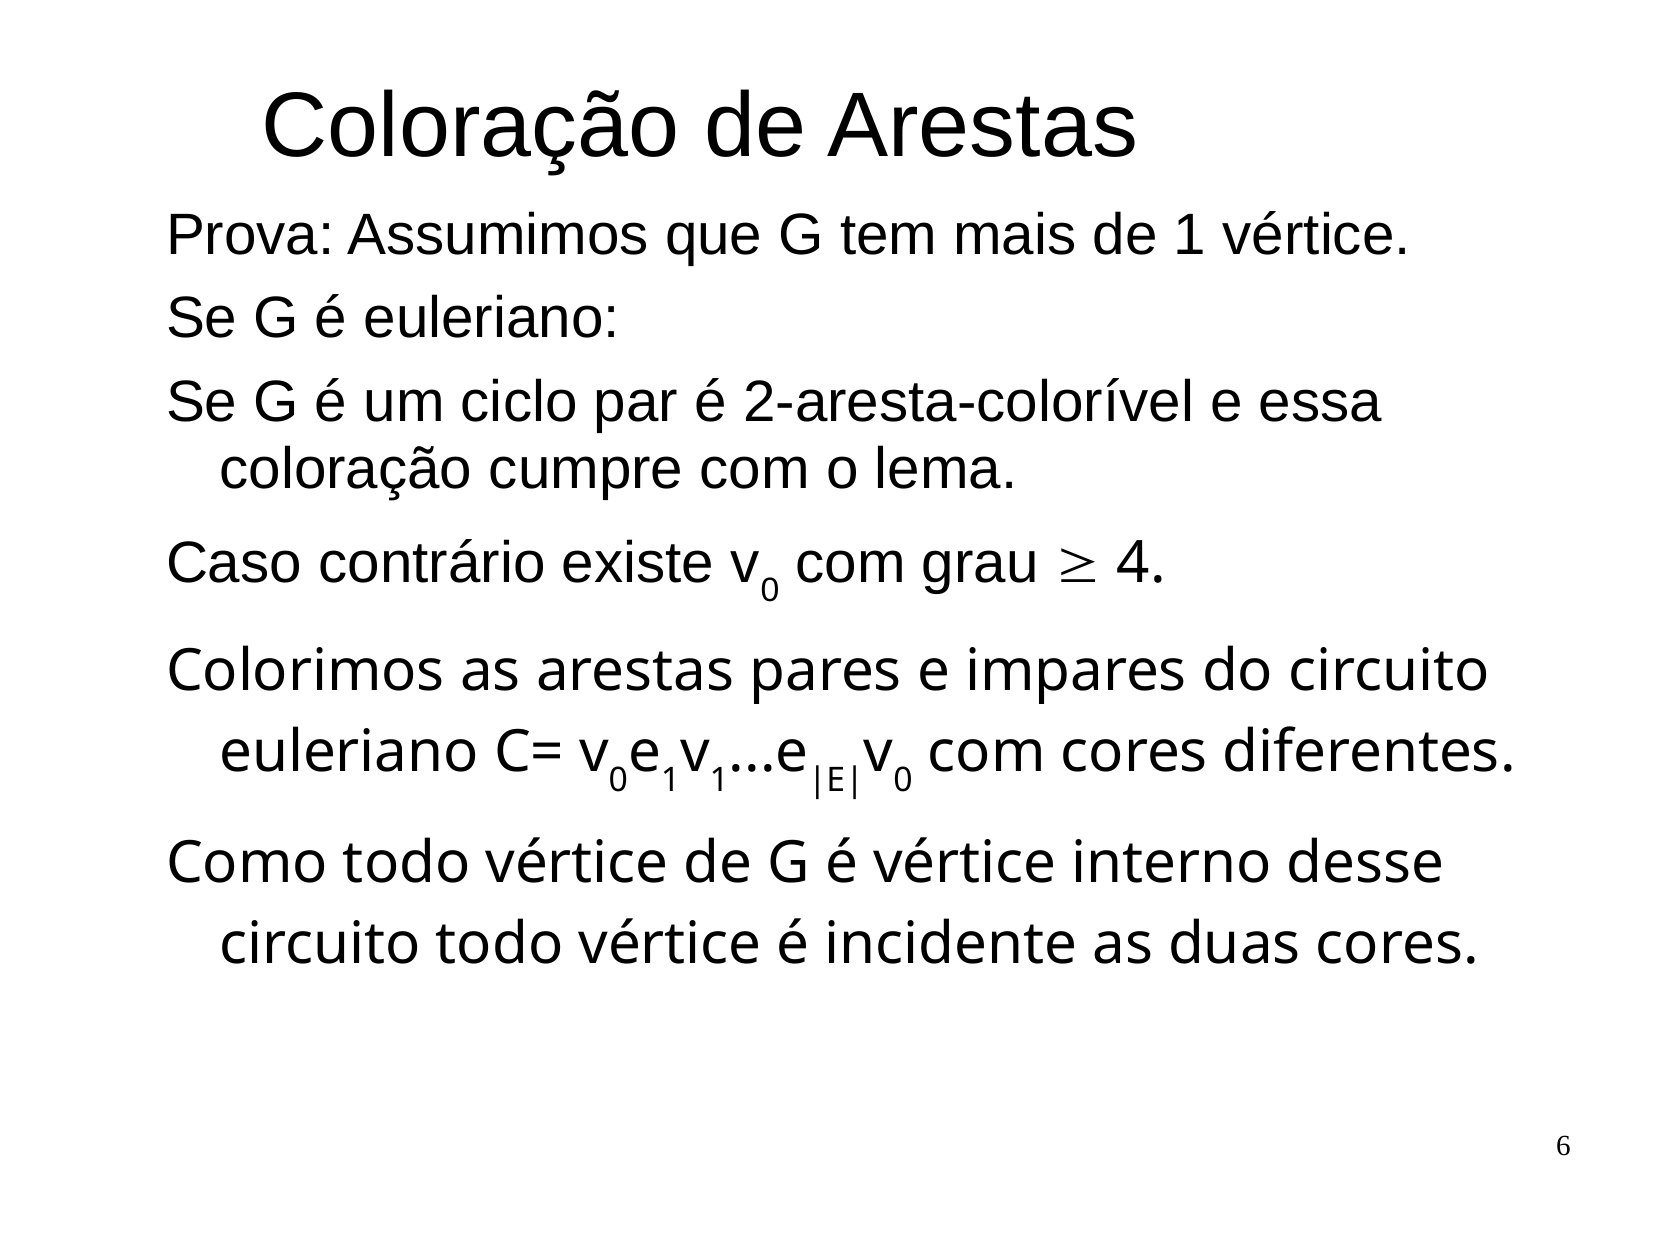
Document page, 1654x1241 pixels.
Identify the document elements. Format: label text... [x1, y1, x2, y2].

title Coloração de Arestas [261, 67, 1433, 181]
list Prova: Assumimos que G tem mais de 1 vértice. Se G é euleriano: Se G é um ciclo par é 2-aresta-colorível e essa coloração cumpre com o lema. Caso contrário existe v0 com grau  4. Colorimos as arestas pares e impares do circuito euleriano C= v0e1v1...e|E|v0 com cores diferentes. Como todo vértice de G é vértice interno desse circuito todo vértice é incidente as duas cores. [148, 200, 1595, 1173]
